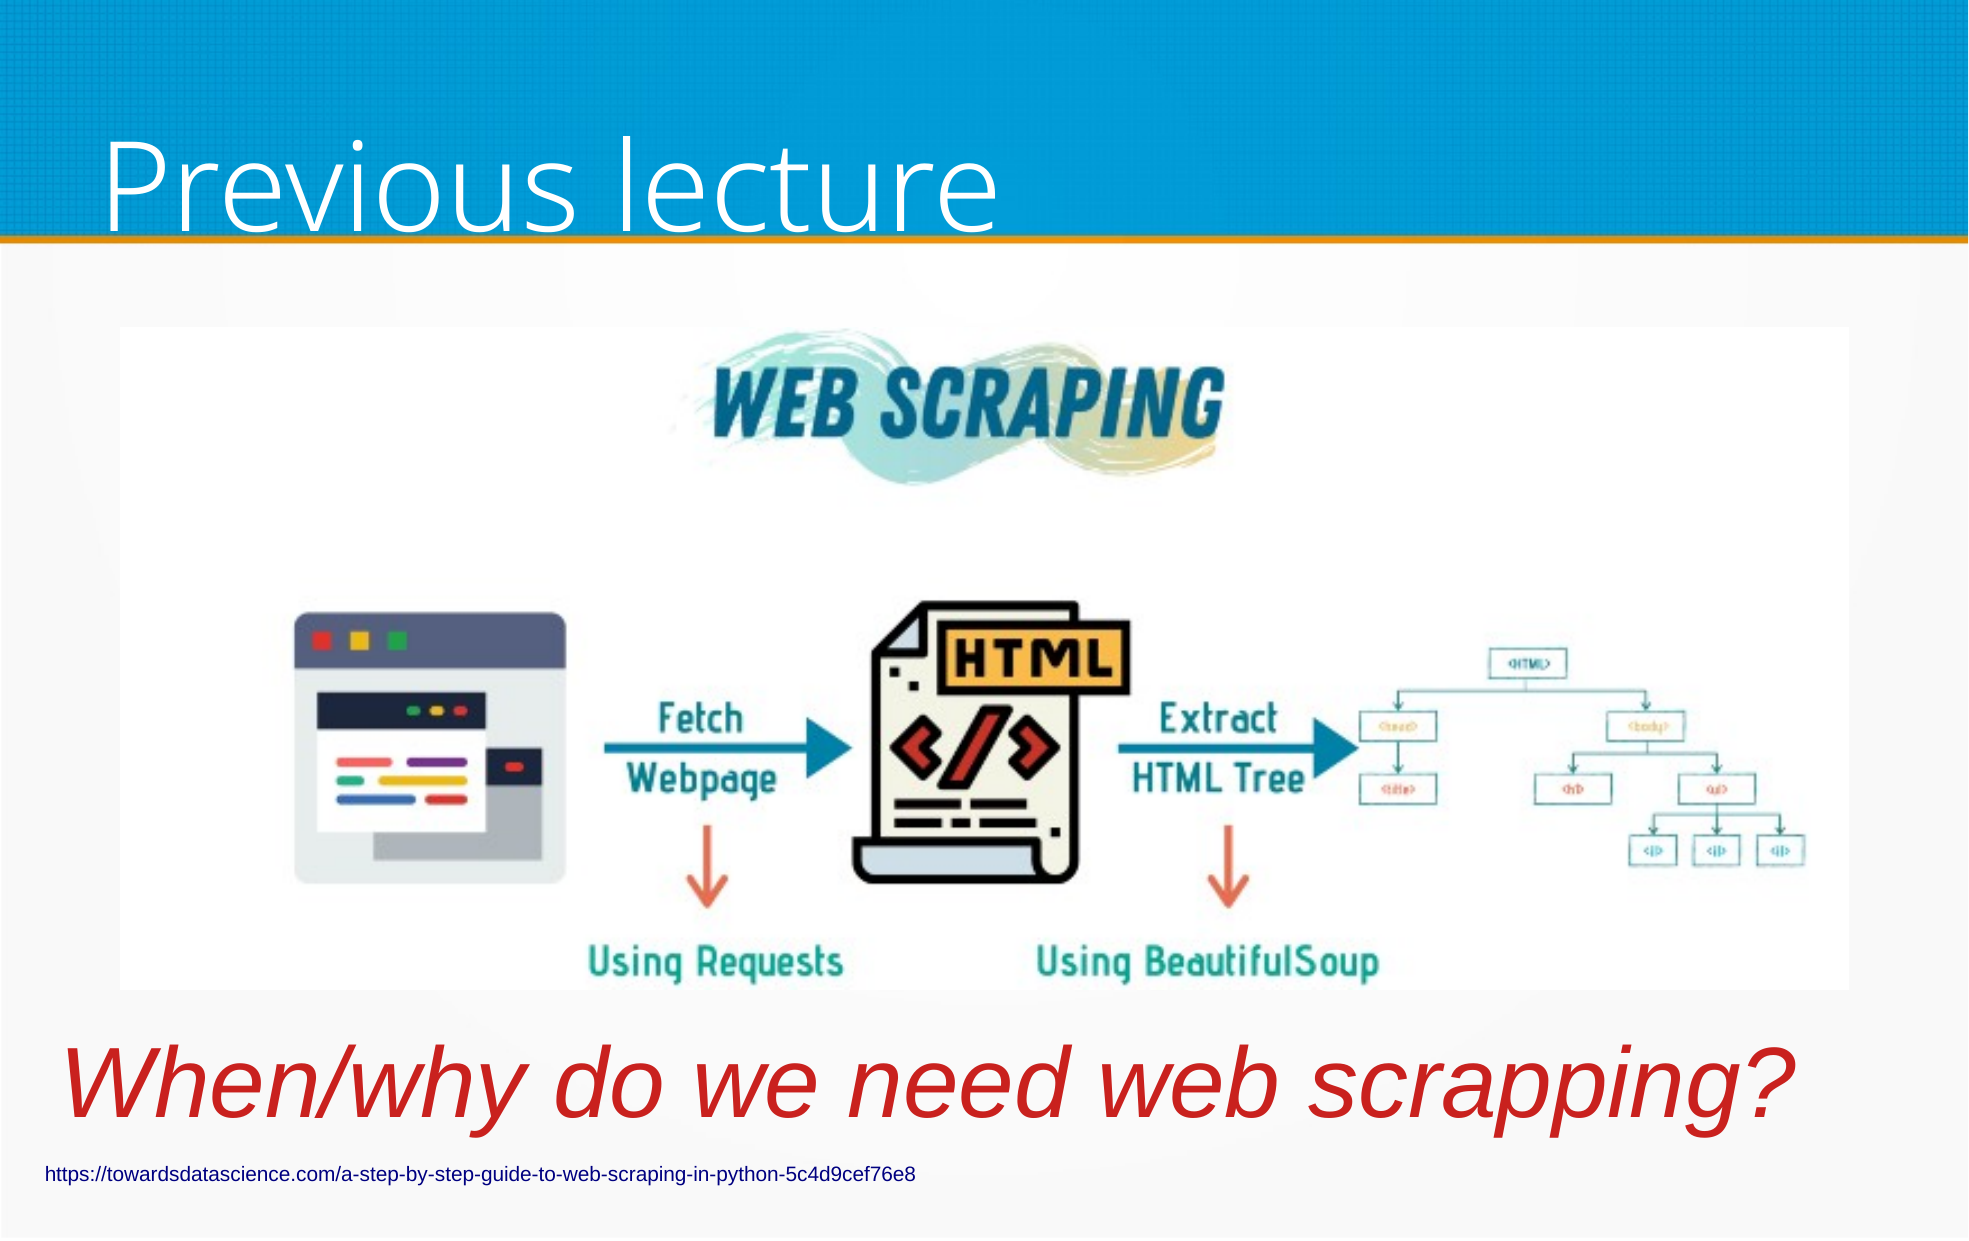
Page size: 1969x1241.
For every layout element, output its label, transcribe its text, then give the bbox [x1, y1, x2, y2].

text_box When/why do we need web scrapping? [45, 1020, 1966, 1241]
picture [0, 233, 1969, 1241]
title Previous lecture [98, 49, 1870, 257]
